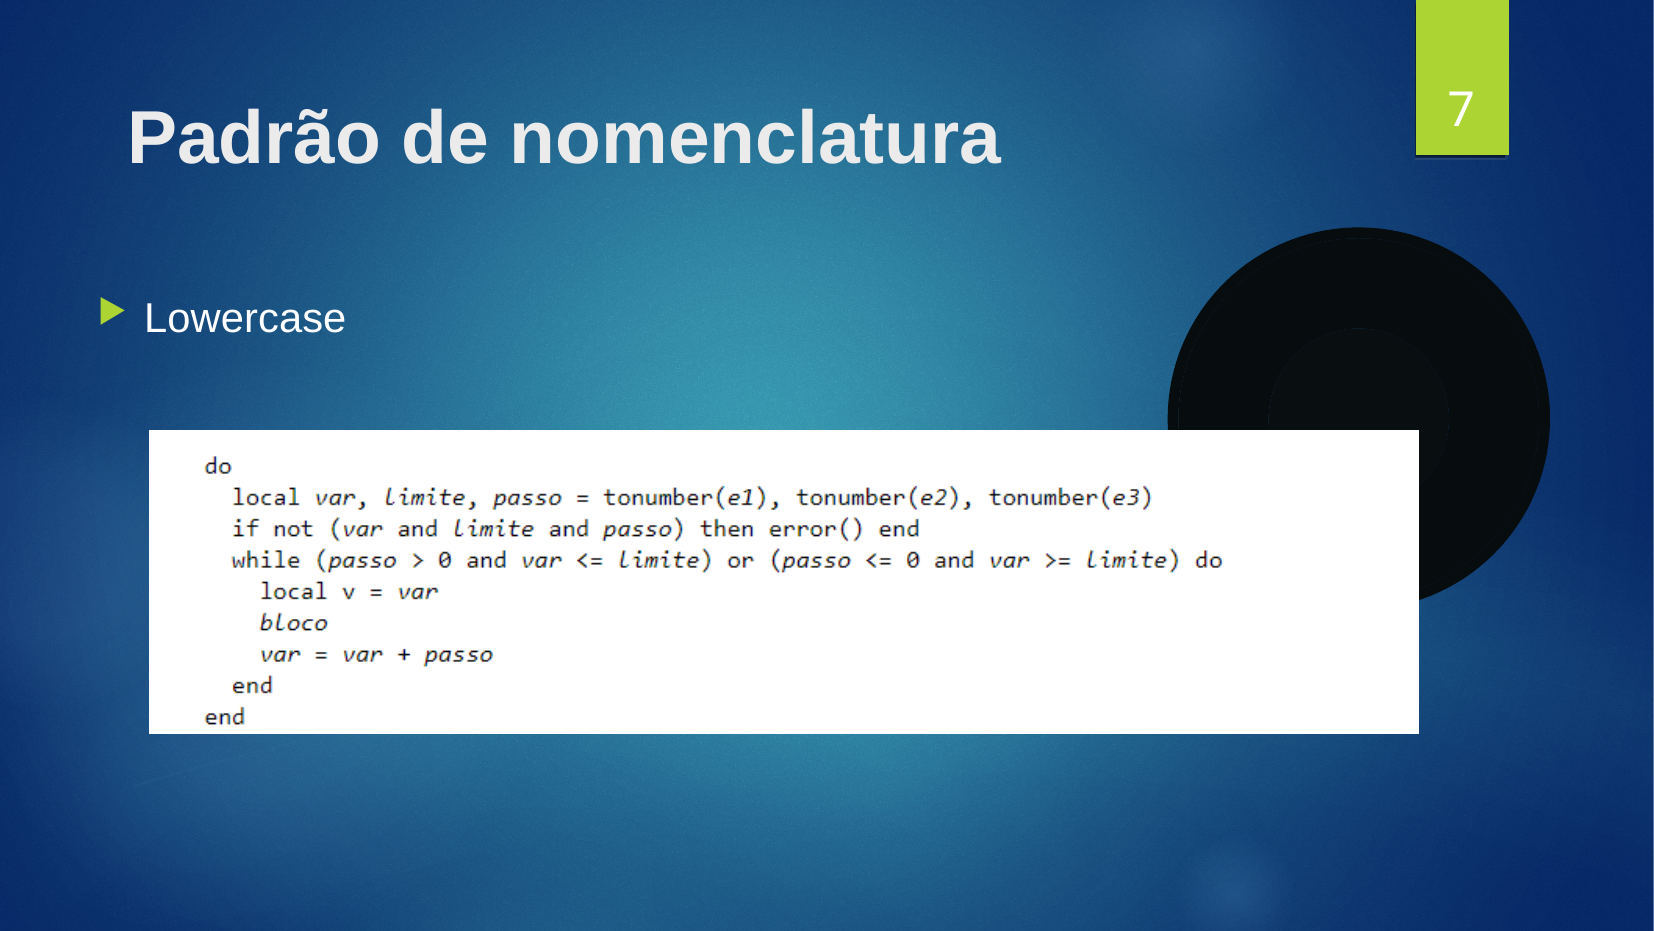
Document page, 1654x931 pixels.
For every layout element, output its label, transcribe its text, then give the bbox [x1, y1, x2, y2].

title Padrão de nomenclatura [112, 80, 1381, 237]
text_box 7 [1404, 47, 1518, 152]
text_box [1404, 40, 1518, 47]
list Lowercase [82, 257, 1571, 798]
picture [149, 430, 1419, 734]
